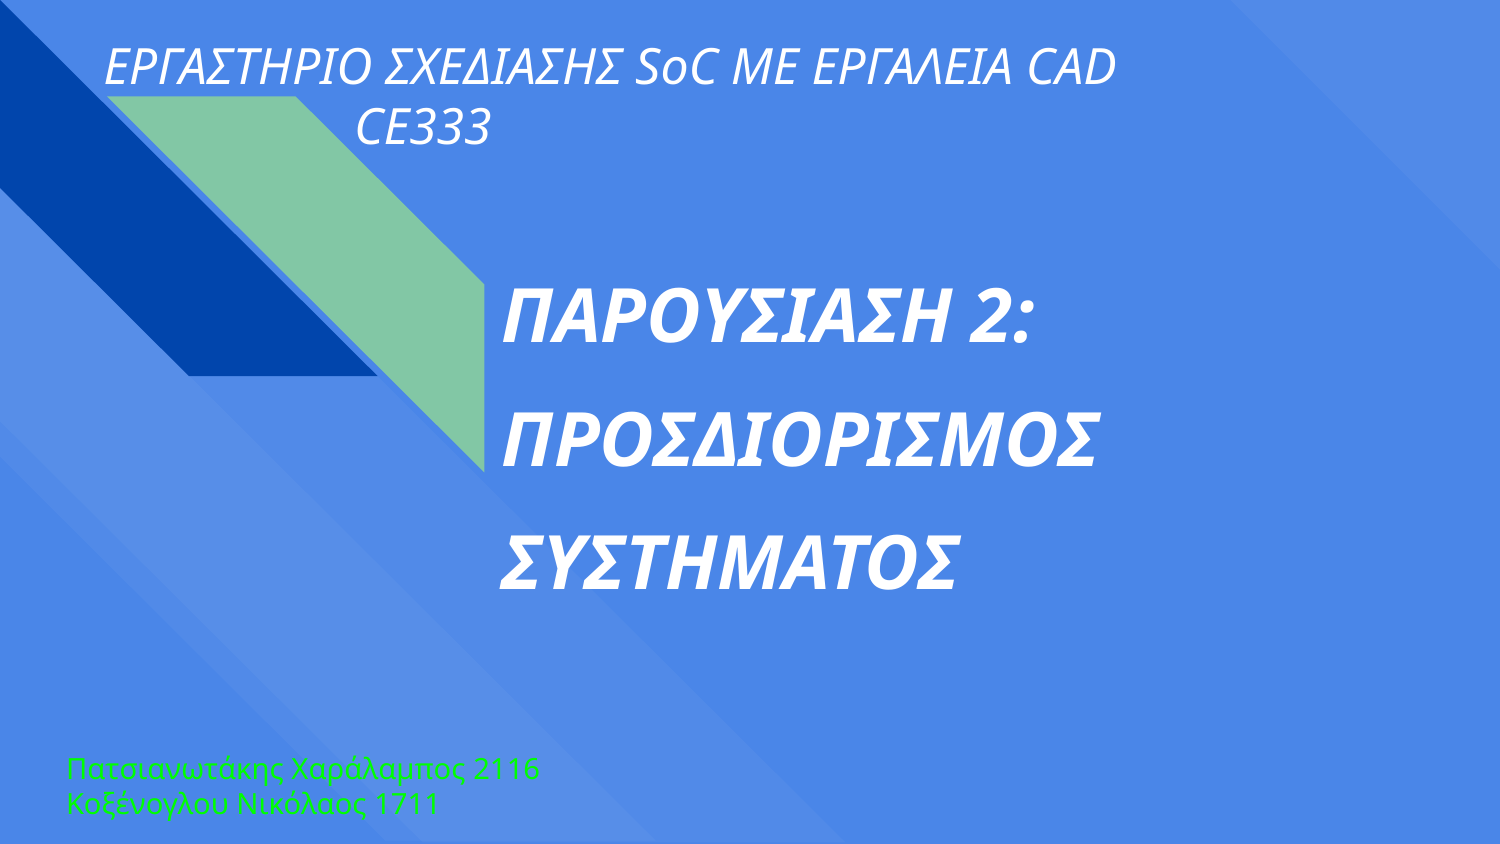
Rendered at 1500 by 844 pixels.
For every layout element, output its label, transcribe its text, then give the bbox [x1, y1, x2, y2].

title ΕΡΓΑΣΤΗΡΙΟ ΣΧΕΔΙΑΣΗΣ SoC ME ΕΡΓΑΛΕΙΑ CAD CE333 [88, 19, 1487, 150]
subtitle Πατσιανωτάκης Χαράλαμπος 2116 Κοξένογλου Νικόλαος 1711 [51, 735, 1449, 844]
list ΠΑΡΟΥΣΙΑΣΗ 2: ΠΡΟΣΔΙΟΡΙΣΜΟΣ ΣΥΣΤΗΜΑΤΟΣ [486, 252, 1179, 654]
